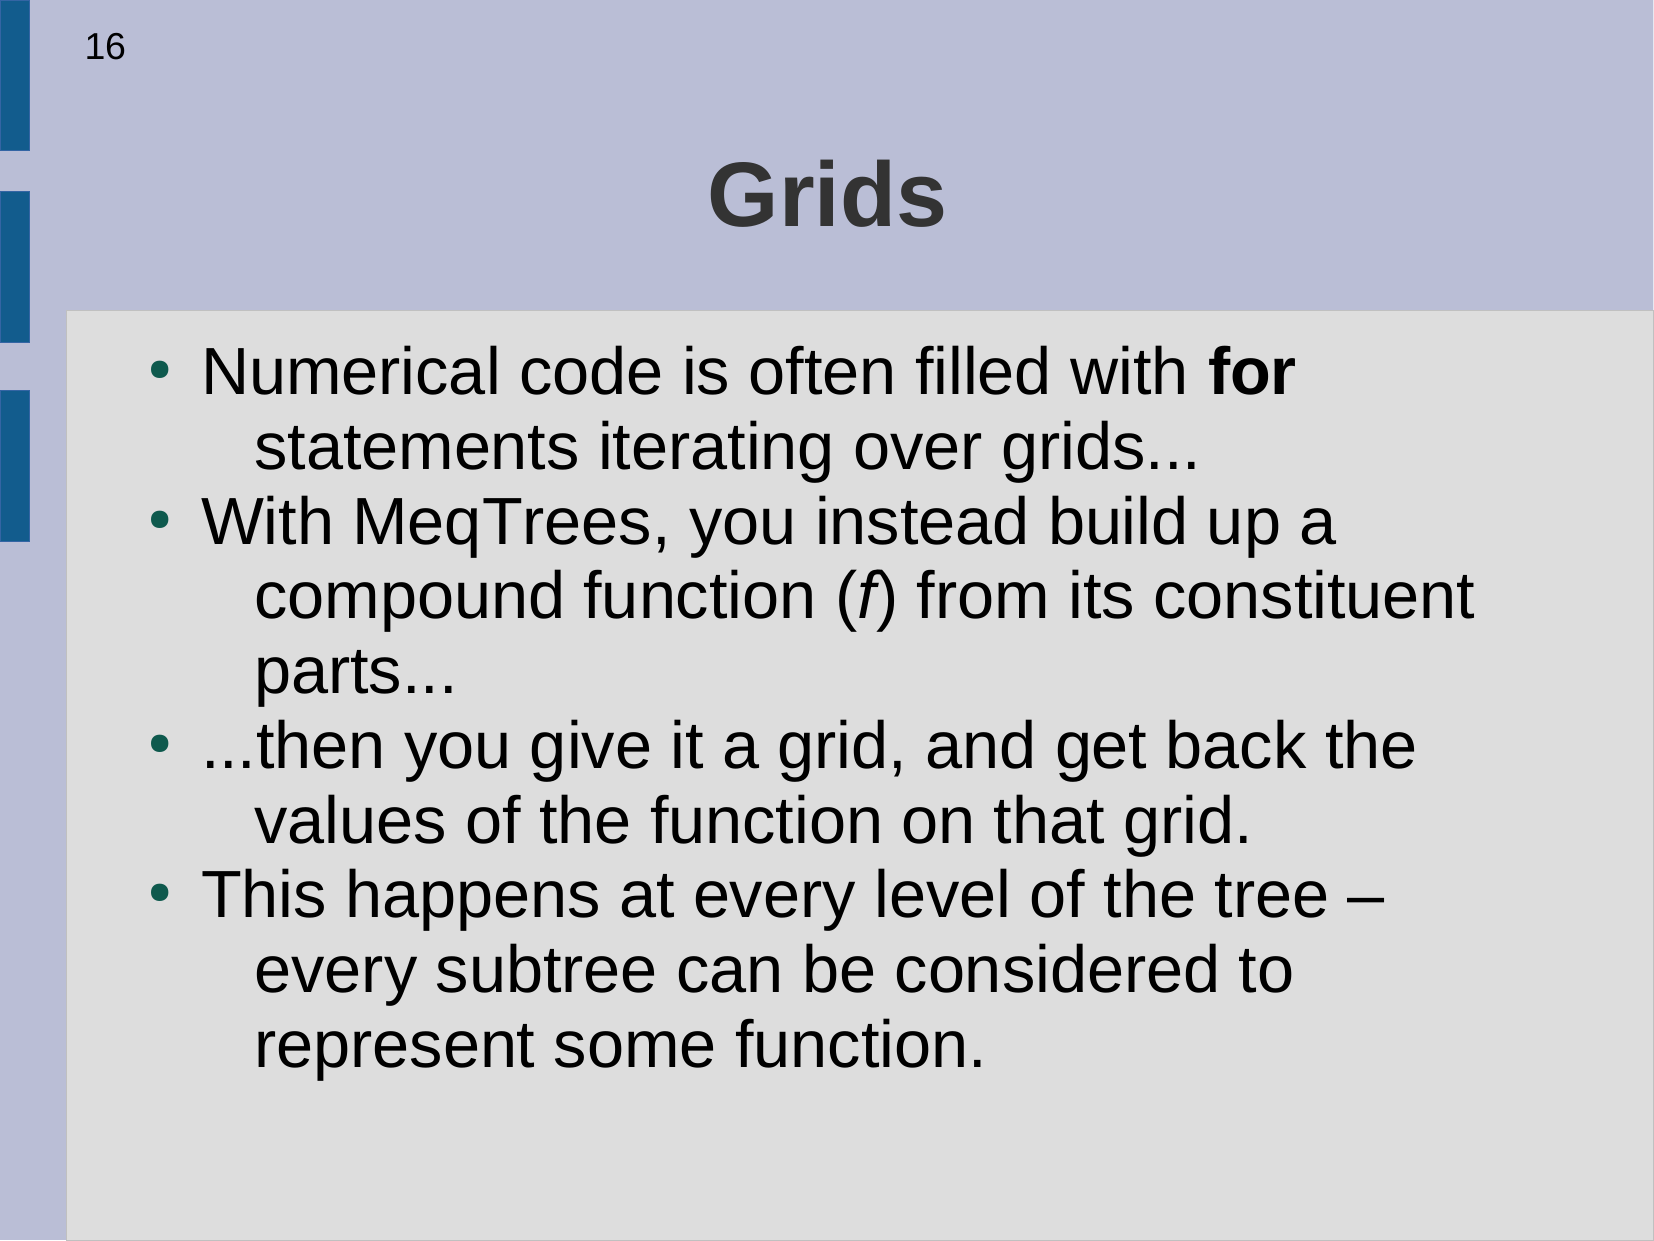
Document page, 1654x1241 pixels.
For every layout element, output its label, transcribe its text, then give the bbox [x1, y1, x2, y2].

list Numerical code is often filled with for statements iterating over grids... With MeqTrees, you instead build up a compound function (f) from its constituent parts... ...then you give it a grid, and get back the values of the function on that grid. This happens at every level of the tree – every subtree can be considered to represent some function. [112, 334, 1525, 1082]
title Grids [121, 91, 1534, 299]
text_box <number> [108, 18, 232, 92]
